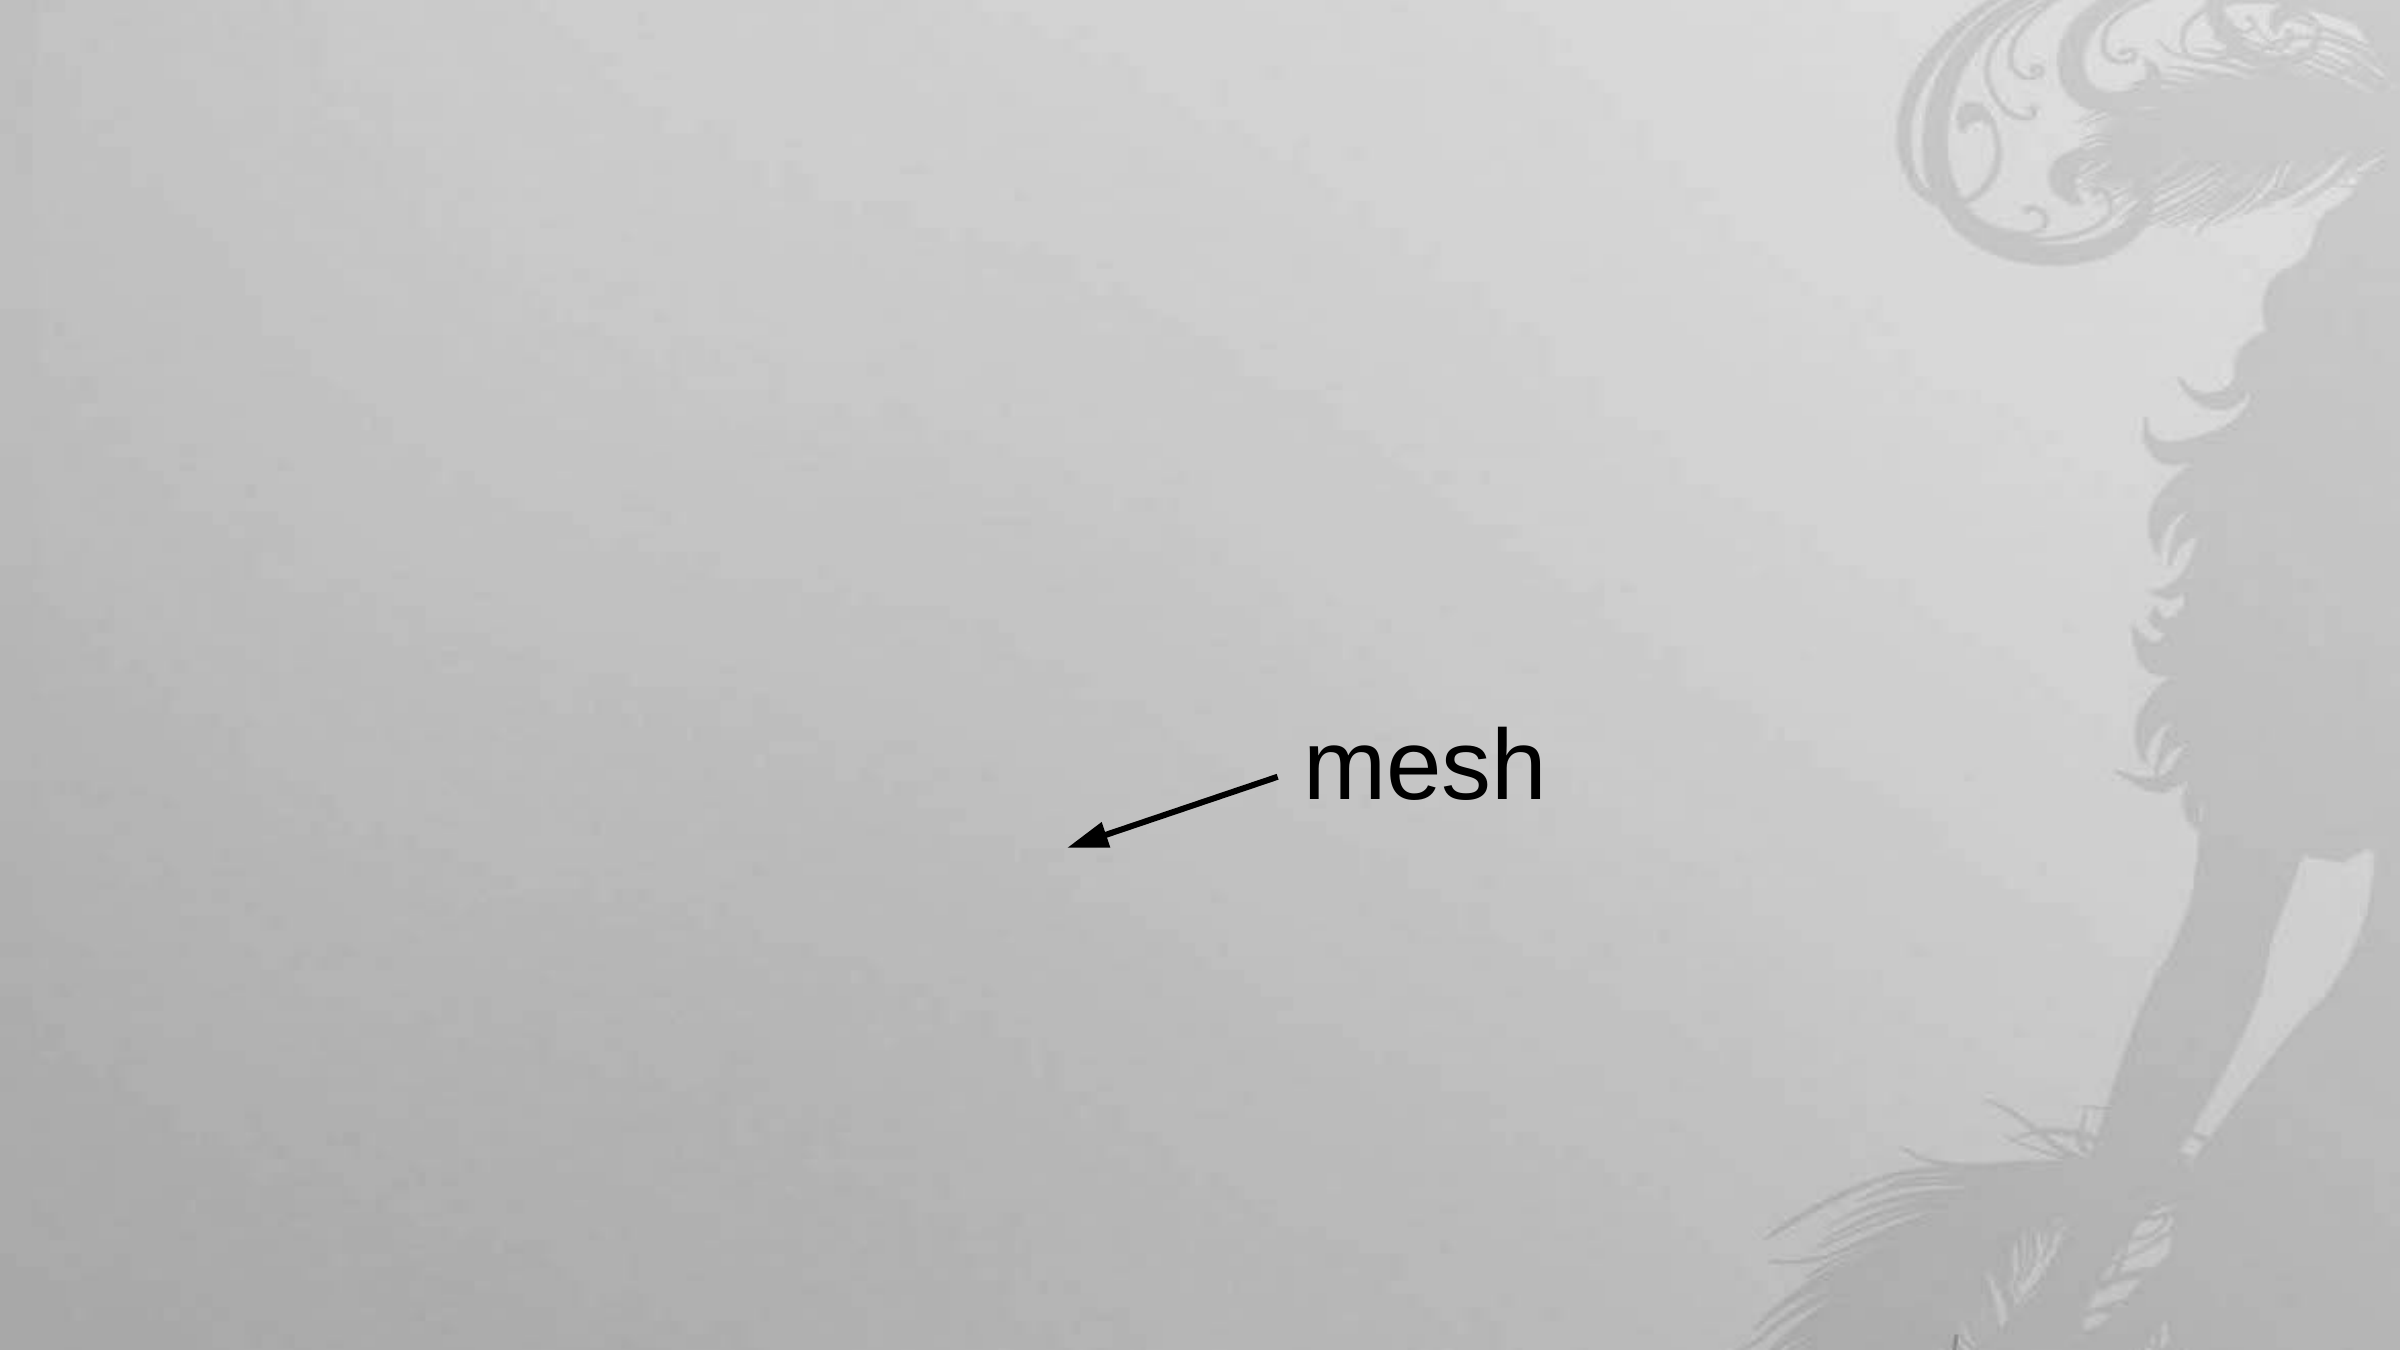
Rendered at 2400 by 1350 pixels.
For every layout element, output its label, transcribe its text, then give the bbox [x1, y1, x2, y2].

picture [0, 0, 2400, 1350]
title mesh [1260, 682, 1591, 848]
